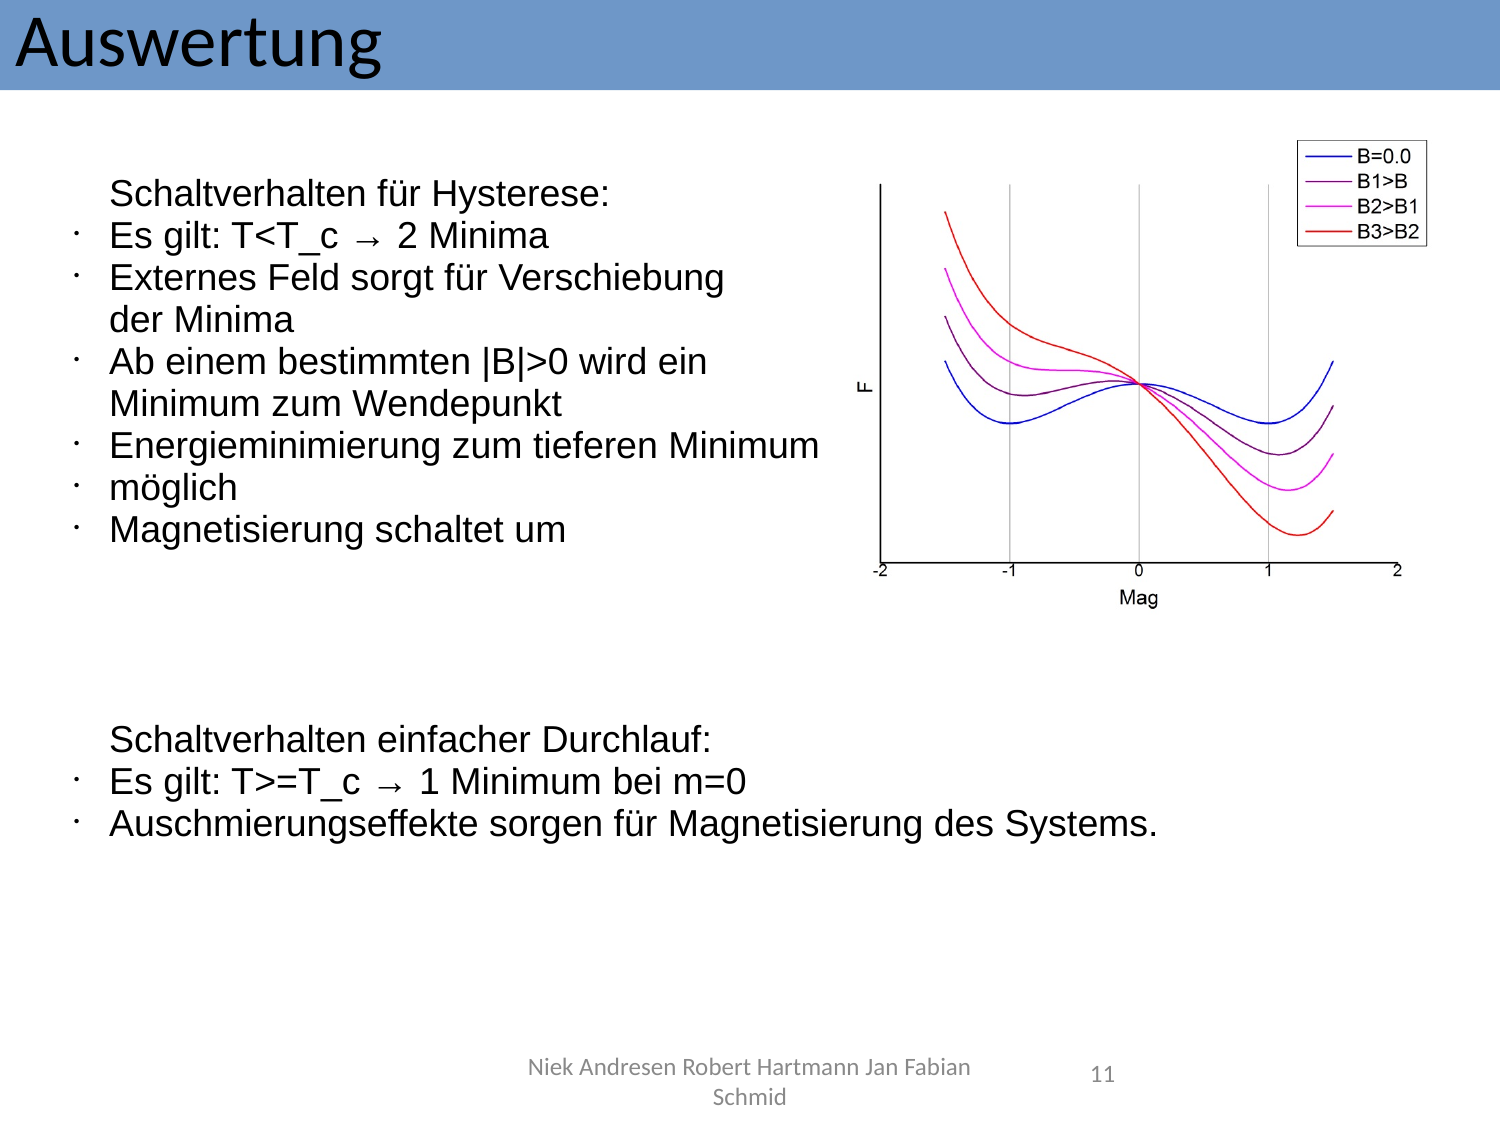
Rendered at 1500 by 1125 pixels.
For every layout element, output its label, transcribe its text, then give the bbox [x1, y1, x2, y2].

picture [744, 123, 1500, 650]
text_box Auswertung [0, 0, 1500, 91]
text_box <Nummer> [1074, 1042, 1426, 1103]
text_box Schaltverhalten für Hysterese: Es gilt: T<T_c → 2 Minima Externes Feld sorgt für Verschiebung der Minima Ab einem bestimmten |B|>0 wird ein Minimum zum Wendepunkt Energieminimierung zum tieferen Minimum möglich Magnetisierung schaltet um Schaltverhalten einfacher Durchlauf: Es gilt: T>=T_c → 1 Minimum bei m=0 Auschmierungseffekte sorgen für Magnetisierung des Systems. [59, 165, 1175, 894]
text_box Niek Andresen Robert Hartmann Jan Fabian Schmid [512, 1042, 988, 1103]
